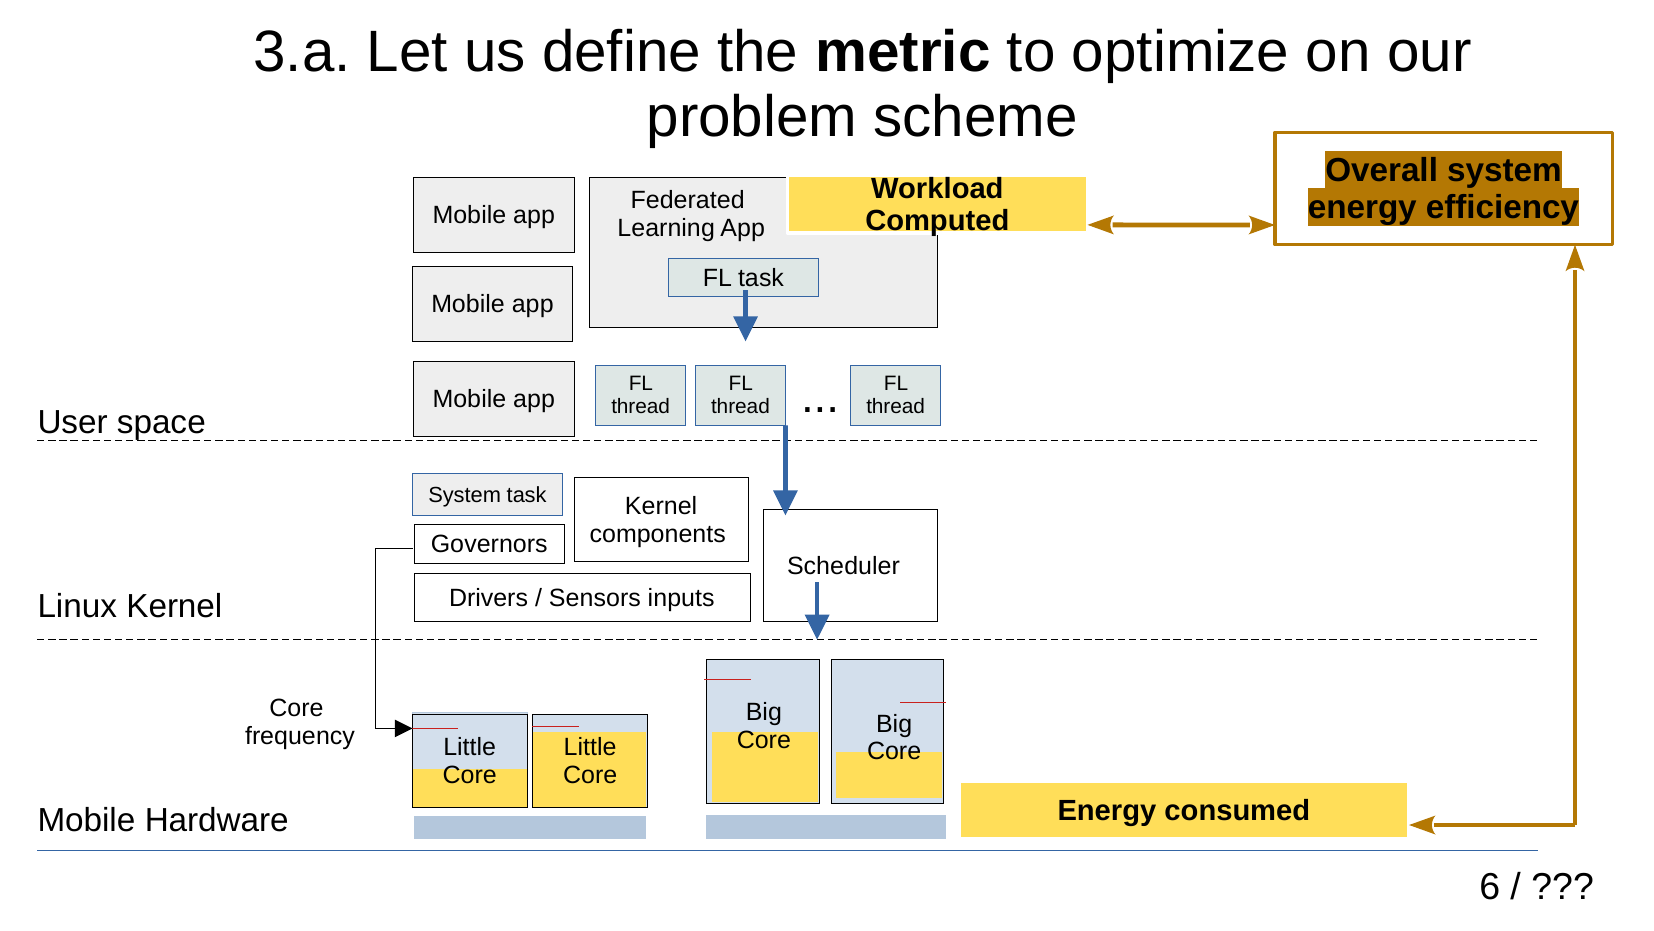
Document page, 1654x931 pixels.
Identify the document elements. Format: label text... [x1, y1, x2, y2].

text_box Linux Kernel [37, 586, 301, 625]
text_box FL thread [595, 365, 686, 426]
text_box 6 / ??? [1464, 858, 1653, 929]
text_box [414, 816, 646, 839]
text_box [706, 659, 820, 679]
text_box Mobile Hardware [37, 789, 376, 851]
text_box Mobile app [413, 177, 575, 253]
text_box Big Core [836, 690, 952, 784]
text_box FL thread [695, 365, 786, 426]
text_box ... [781, 359, 859, 435]
text_box [831, 659, 944, 804]
text_box [589, 177, 938, 328]
title 3.a. Let us define the metric to optimize on our problem scheme [225, 0, 1501, 169]
text_box FL thread [850, 365, 941, 426]
text_box Governors [414, 524, 565, 564]
text_box [706, 772, 820, 804]
text_box [706, 815, 946, 839]
text_box Little Core [412, 714, 528, 808]
text_box Overall system energy efficiency [1274, 132, 1613, 245]
text_box Scheduler [763, 509, 938, 622]
text_box Drivers / Sensors inputs [414, 573, 751, 622]
text_box User space [37, 403, 301, 441]
text_box Mobile app [412, 266, 573, 342]
text_box Little Core [532, 714, 648, 808]
text_box Kernel components [574, 477, 749, 562]
text_box Federated Learning App [599, 195, 784, 233]
text_box System task [412, 473, 563, 516]
text_box Energy consumed [959, 781, 1410, 839]
text_box Core frequency [225, 702, 376, 741]
text_box Workload Computed [787, 175, 1088, 233]
text_box Mobile app [413, 361, 575, 437]
text_box FL task [668, 258, 819, 297]
text_box Big Core [706, 679, 822, 772]
